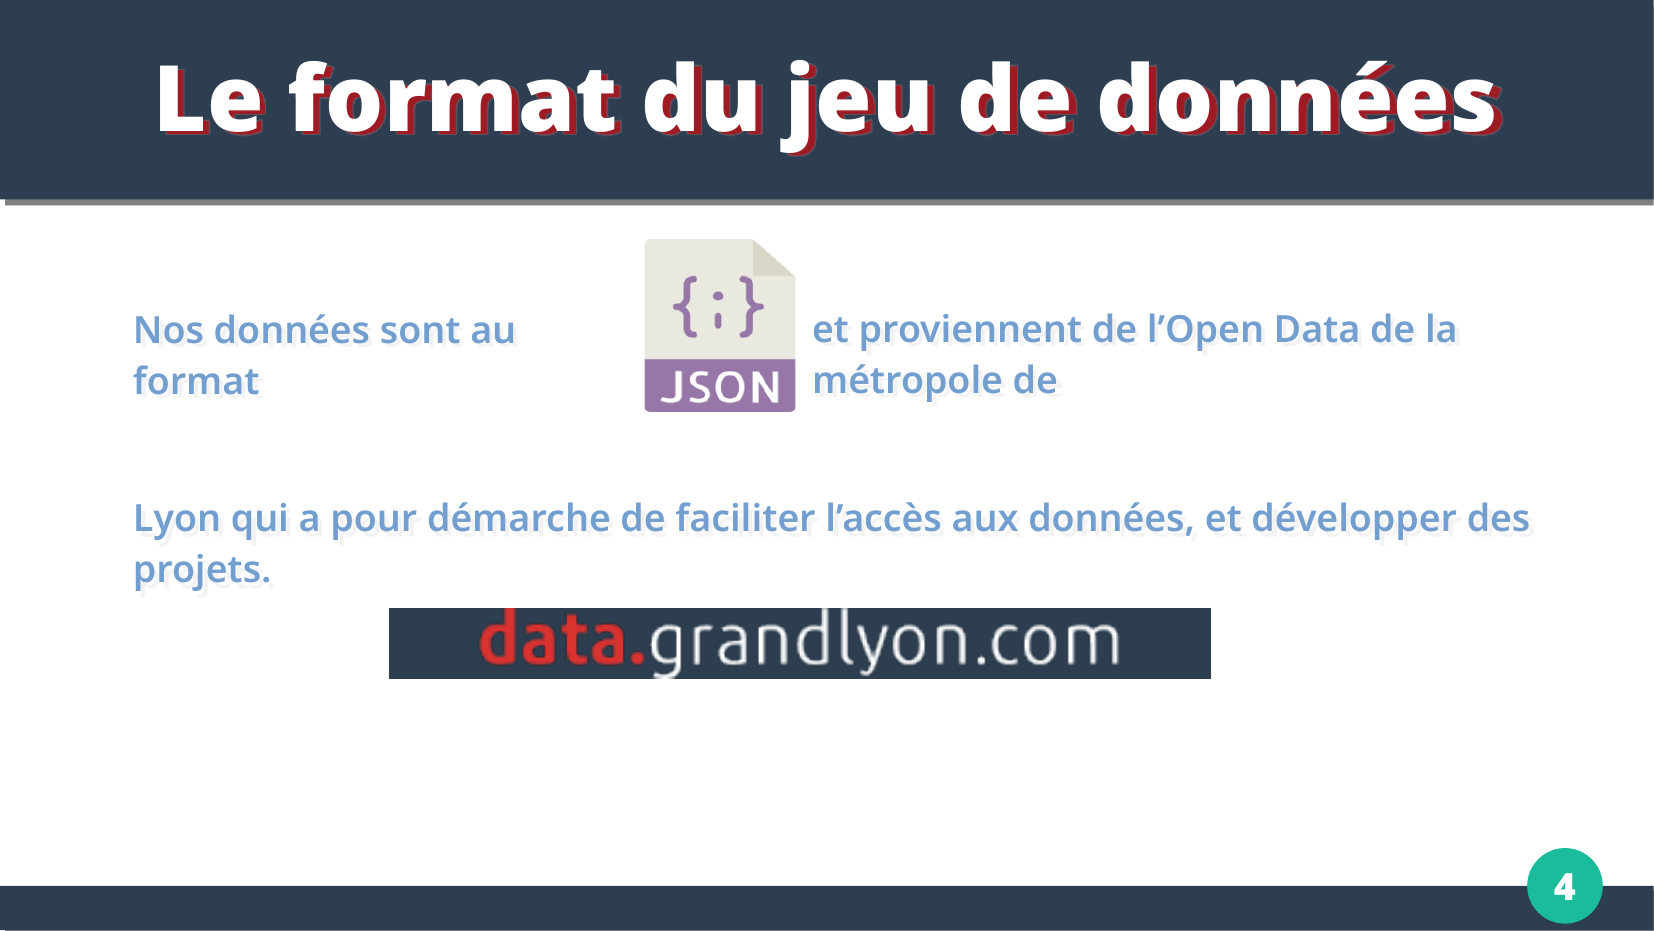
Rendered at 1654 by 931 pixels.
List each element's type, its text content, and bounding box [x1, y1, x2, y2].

text_box Lyon qui a pour démarche de faciliter l’accès aux données, et développer des projets. [118, 472, 1625, 614]
text_box Nos données sont au format [118, 323, 621, 386]
picture [389, 614, 1211, 680]
text_box et proviennent de l’Open Data de la métropole de [797, 322, 1654, 385]
picture [640, 236, 798, 414]
title Le format du jeu de données [59, 37, 1595, 155]
